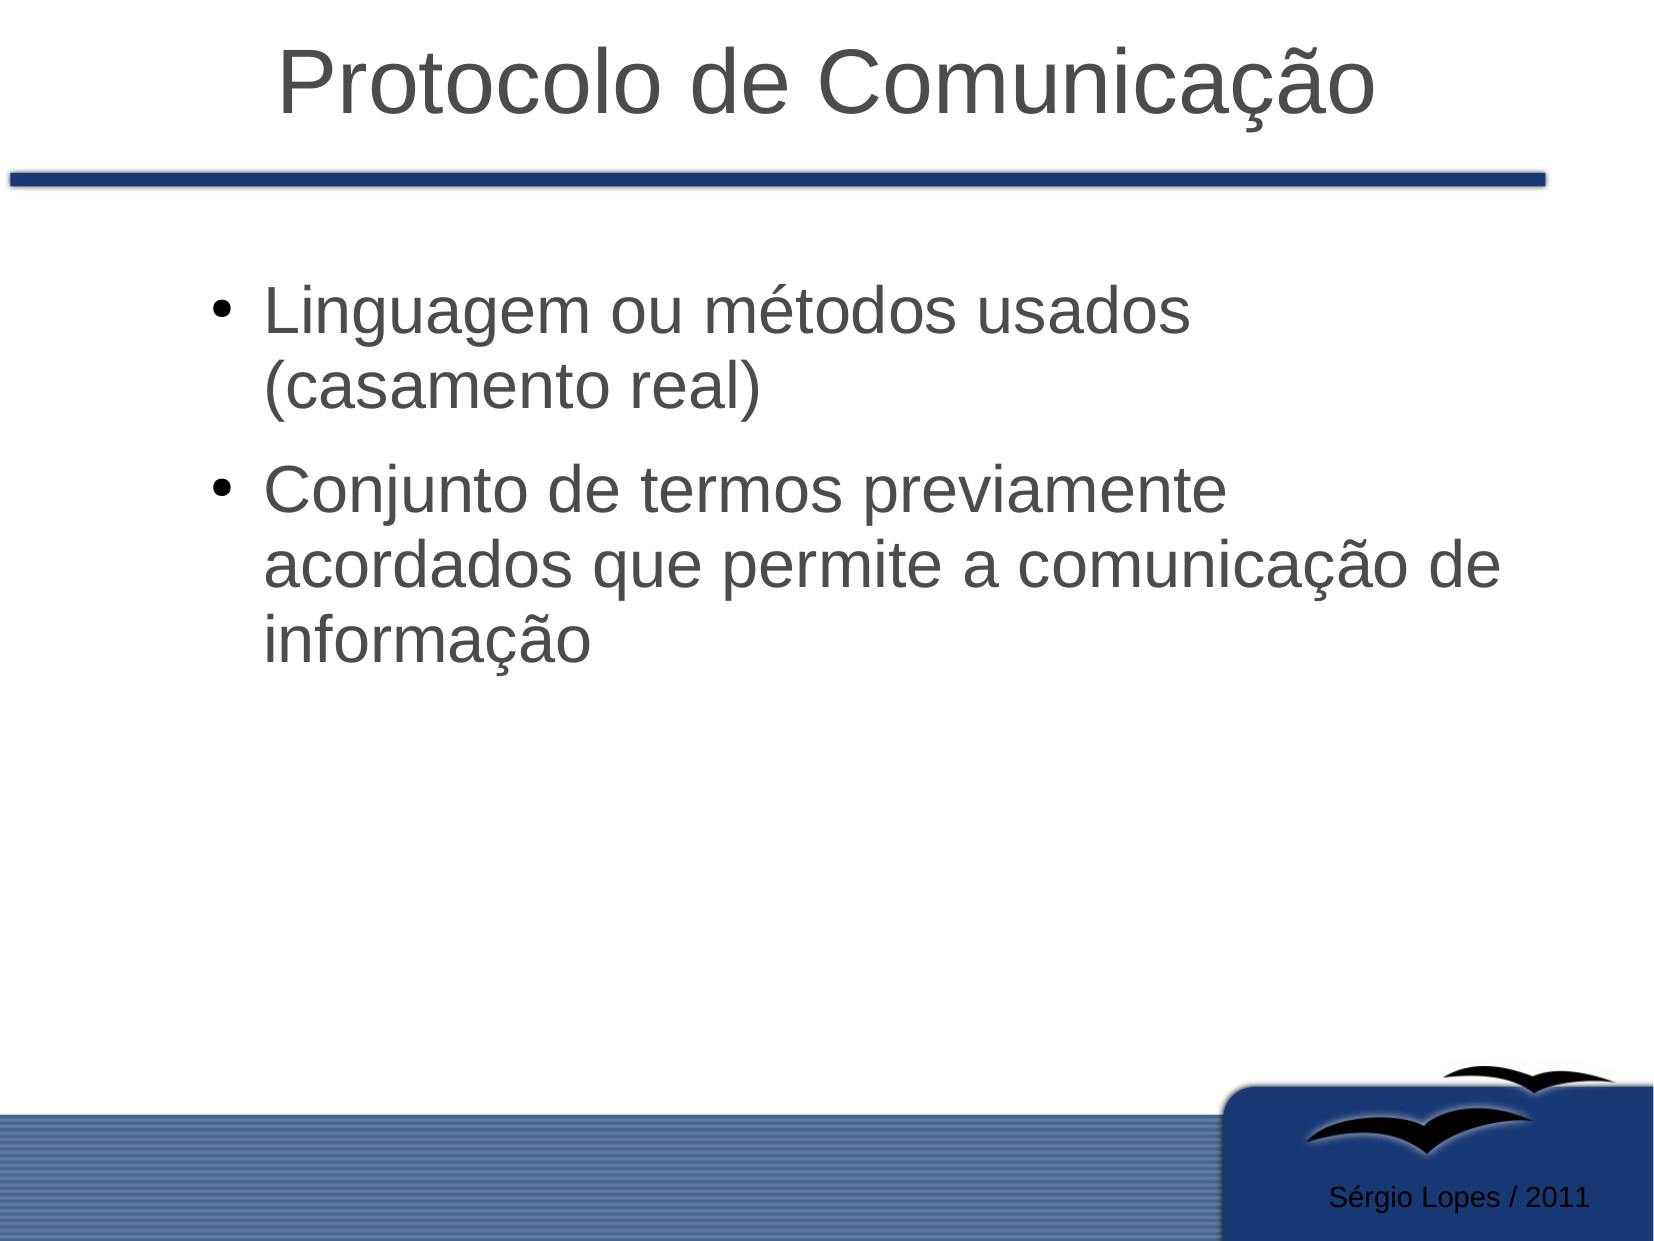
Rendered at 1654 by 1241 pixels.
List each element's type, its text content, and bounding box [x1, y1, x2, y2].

text_box Sérgio Lopes / 2011 [1328, 1181, 1588, 1214]
list Linguagem ou métodos usados (casamento real) Conjunto de termos previamente acordados que permite a comunicação de informação [121, 273, 1534, 1056]
picture [0, 0, 1654, 1241]
title Protocolo de Comunicação [121, 0, 1534, 164]
